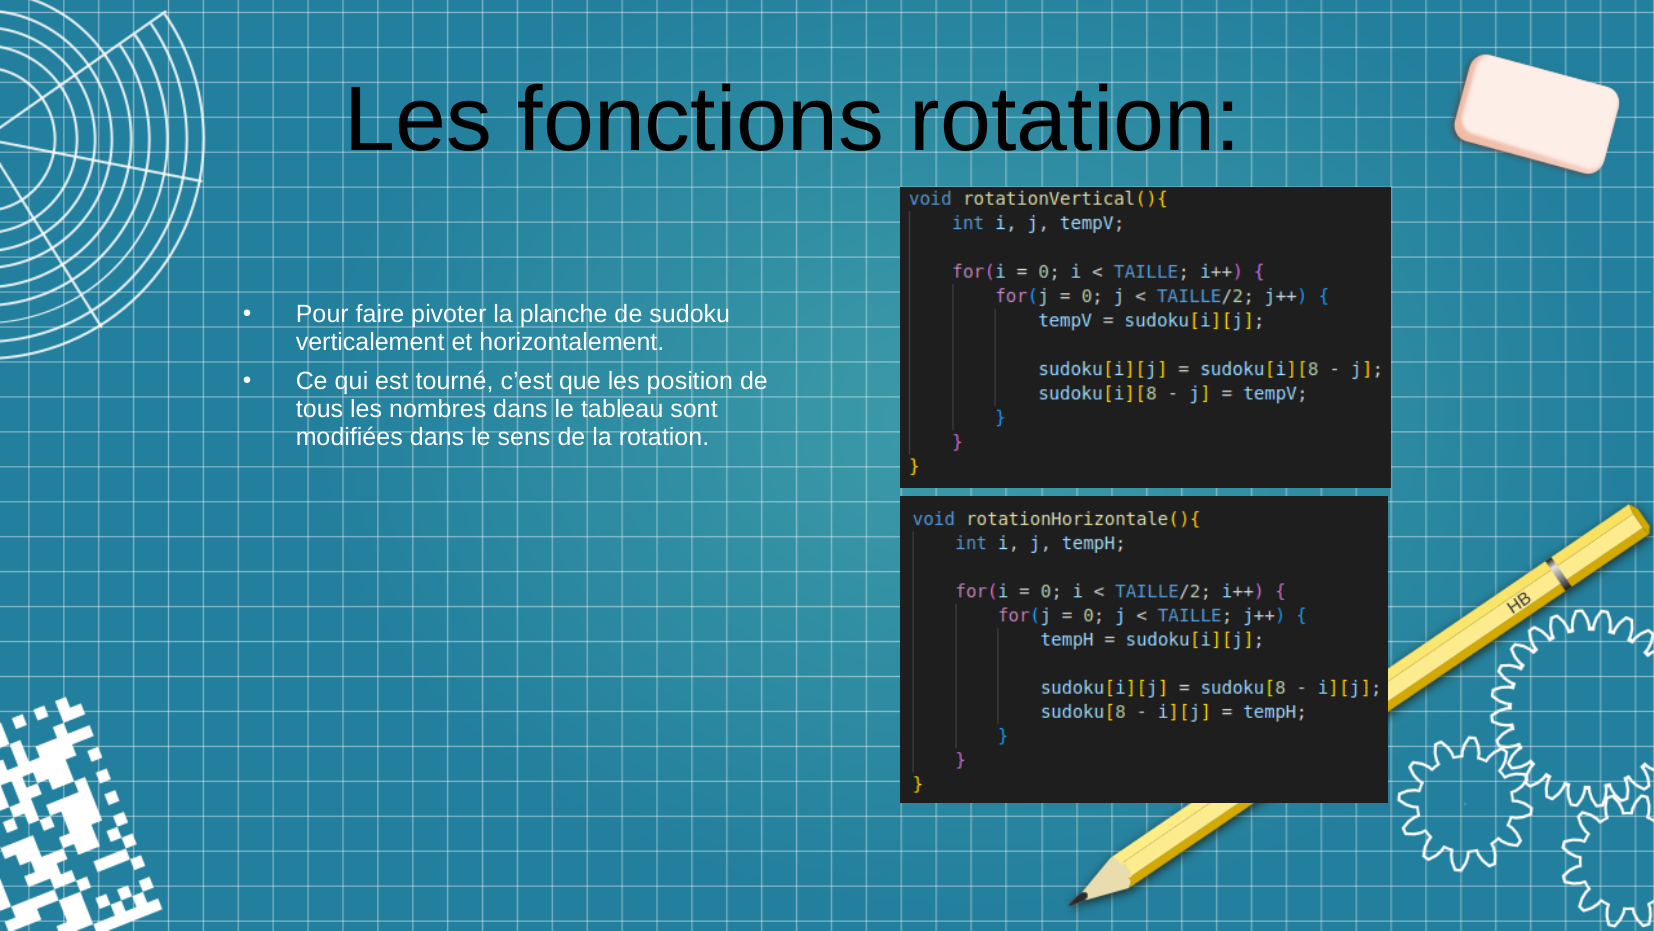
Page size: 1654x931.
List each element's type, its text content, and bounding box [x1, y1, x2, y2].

picture [0, 0, 1654, 931]
list Pour faire pivoter la planche de sudoku verticalement et horizontalement. Ce qui est tourné, c’est que les position de tous les nombres dans le tableau sont modifiées dans le sens de la rotation. [225, 300, 788, 638]
title Les fonctions rotation: [49, 12, 1538, 226]
